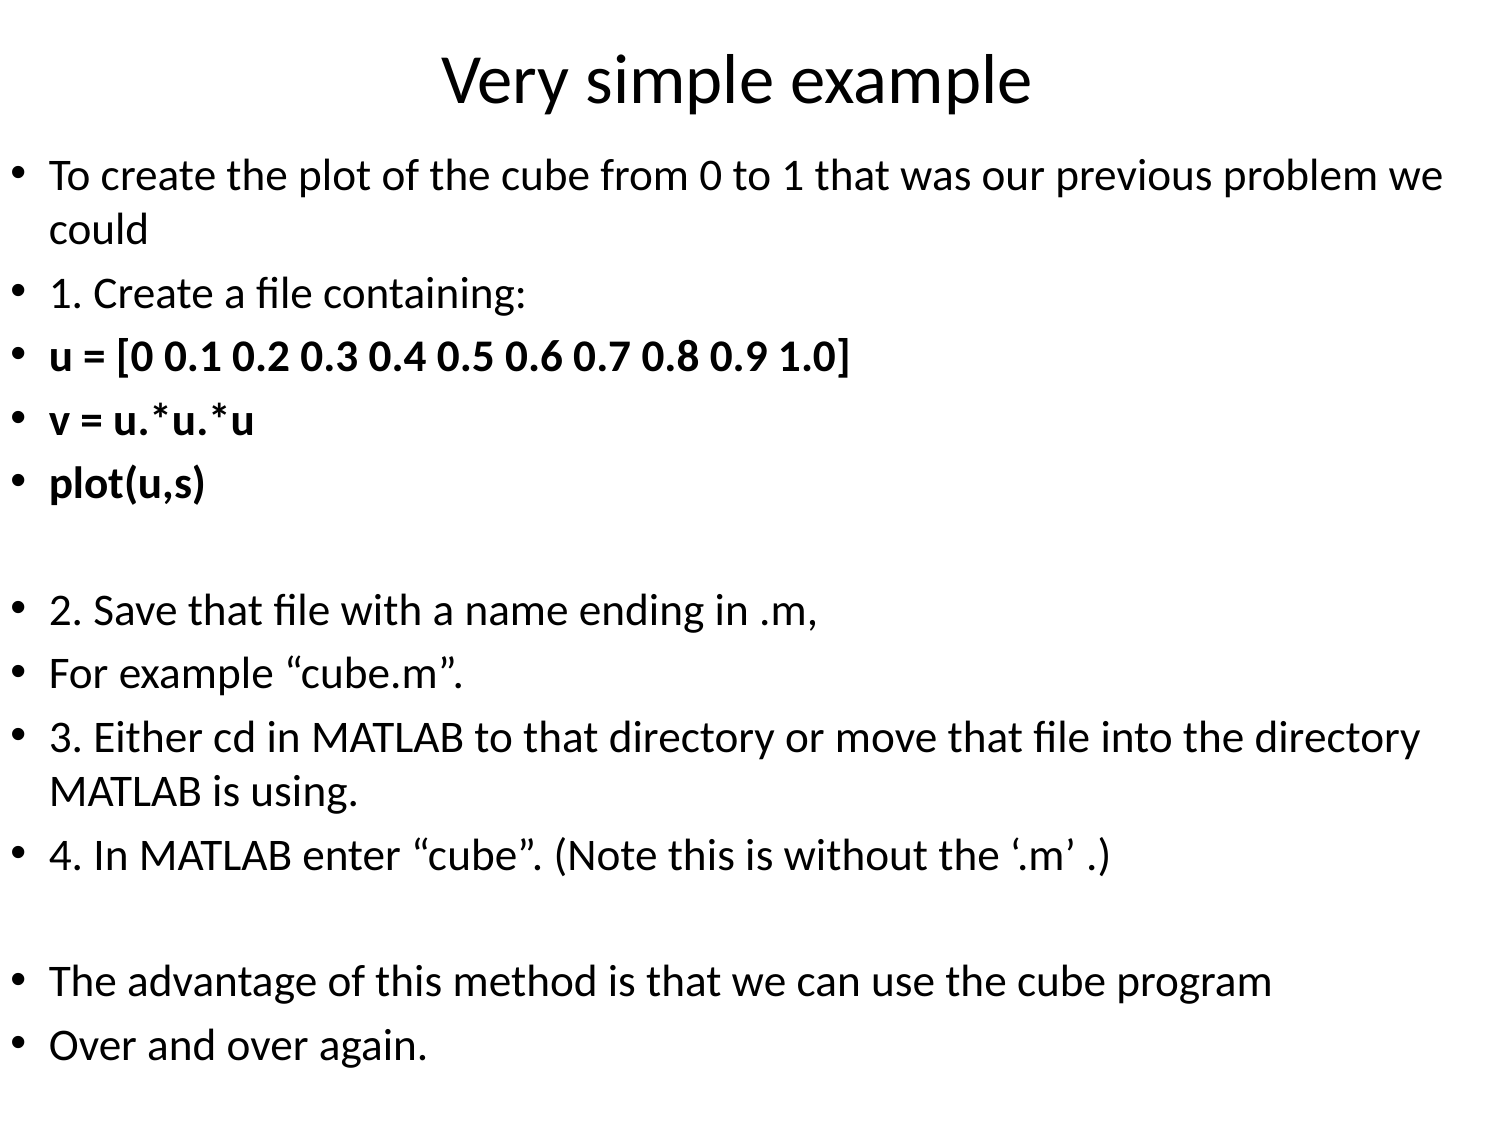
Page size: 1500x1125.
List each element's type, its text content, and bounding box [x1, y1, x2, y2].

list To create the plot of the cube from 0 to 1 that was our previous problem we could 1. Create a file containing: u = [0 0.1 0.2 0.3 0.4 0.5 0.6 0.7 0.8 0.9 1.0] v = u.*u.*u plot(u,s) 2. Save that file with a name ending in .m, For example “cube.m”. 3. Either cd in MATLAB to that directory or move that file into the directory MATLAB is using. 4. In MATLAB enter “cube”. (Note this is without the ‘.m’ .) The advantage of this method is that we can use the cube program Over and over again. [0, 137, 1496, 1088]
title Very simple example [62, 24, 1413, 125]
